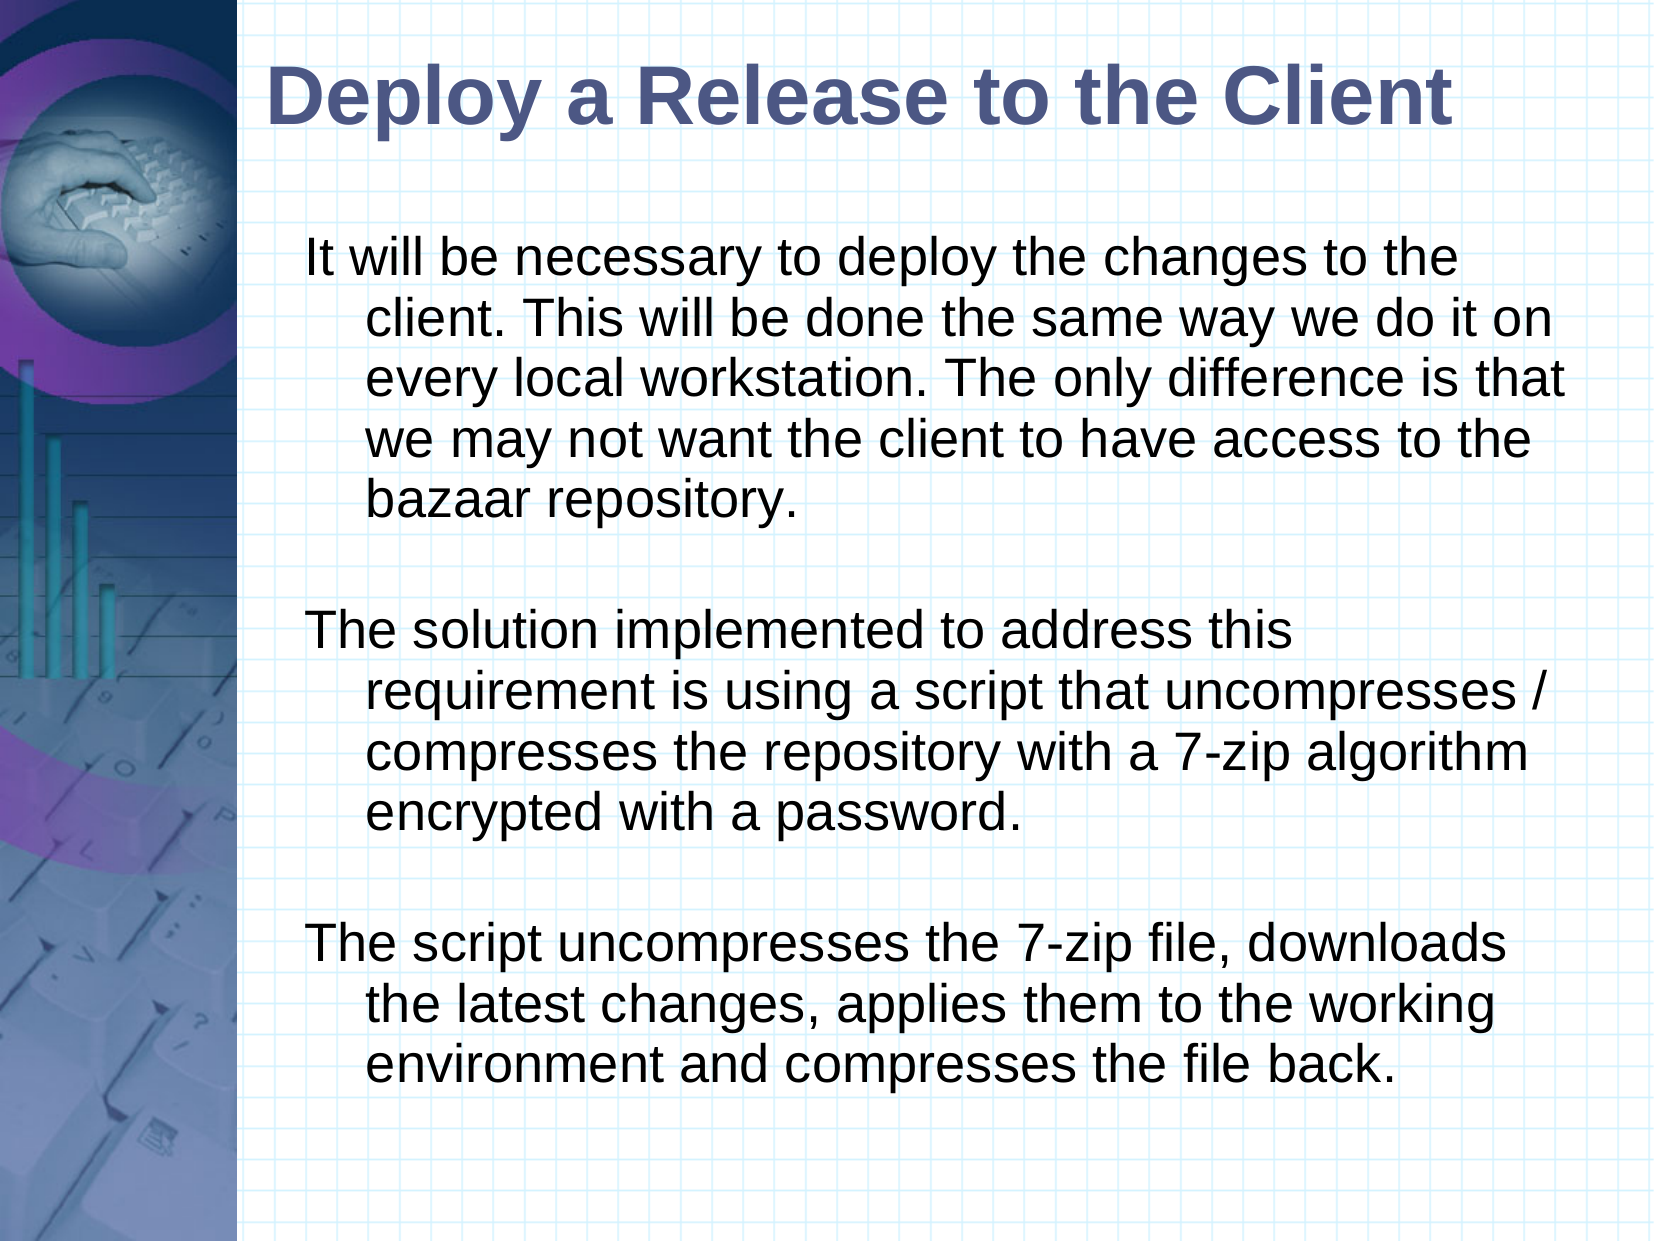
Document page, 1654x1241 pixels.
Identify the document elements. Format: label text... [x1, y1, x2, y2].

title Deploy a Release to the Client [265, 43, 1651, 148]
picture [0, 0, 1654, 1241]
list It will be necessary to deploy the changes to the client. This will be done the same way we do it on every local workstation. The only difference is that we may not want the client to have access to the bazaar repository. The solution implemented to address this requirement is using a script that uncompresses / compresses the repository with a 7-zip algorithm encrypted with a password. The script uncompresses the 7-zip file, downloads the latest changes, applies them to the working environment and compresses the file back. [295, 226, 1595, 1123]
